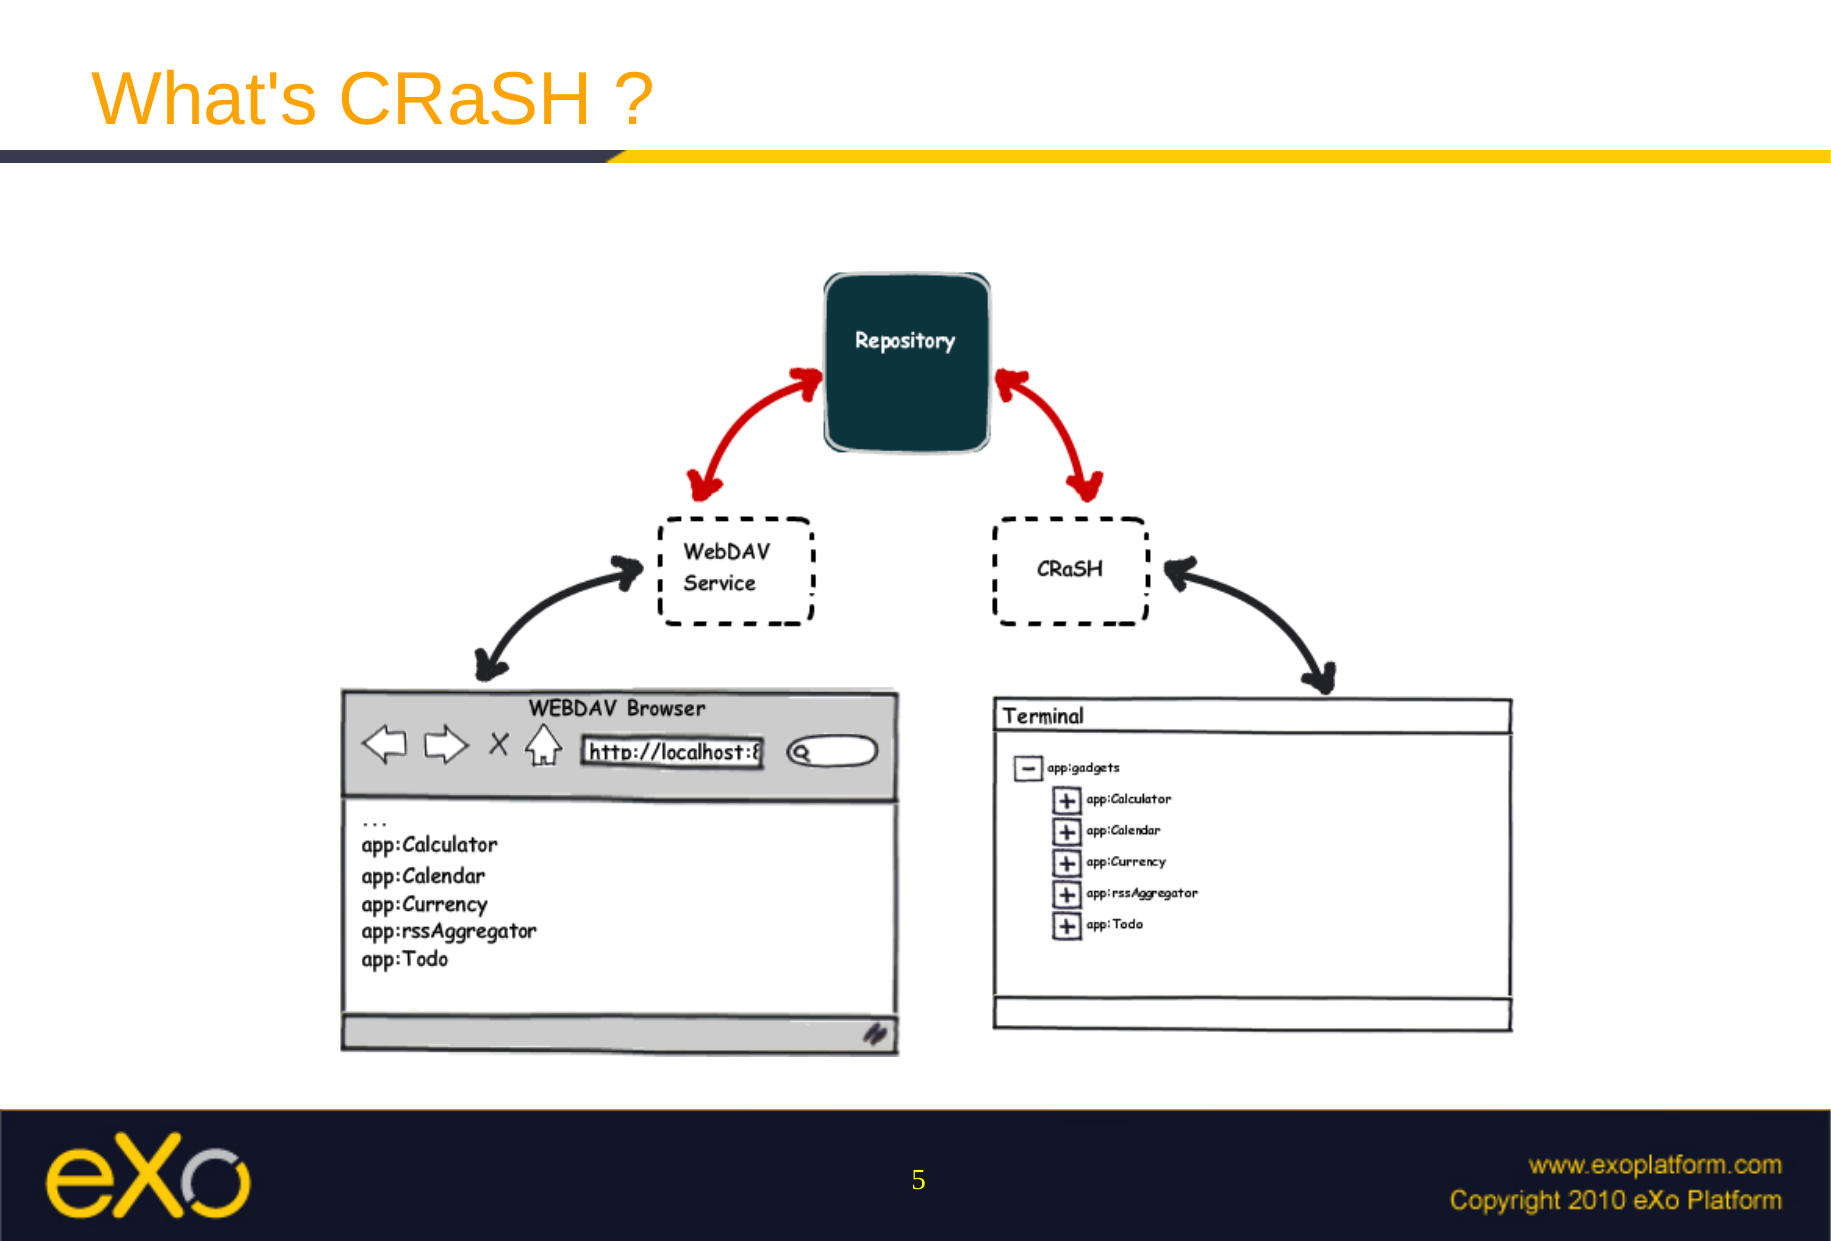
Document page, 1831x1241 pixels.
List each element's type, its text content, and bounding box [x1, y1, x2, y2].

text_box What's CRaSH ? [91, 49, 1740, 151]
picture [0, 1109, 1831, 1241]
picture [0, 150, 1831, 163]
picture [336, 271, 1515, 1057]
